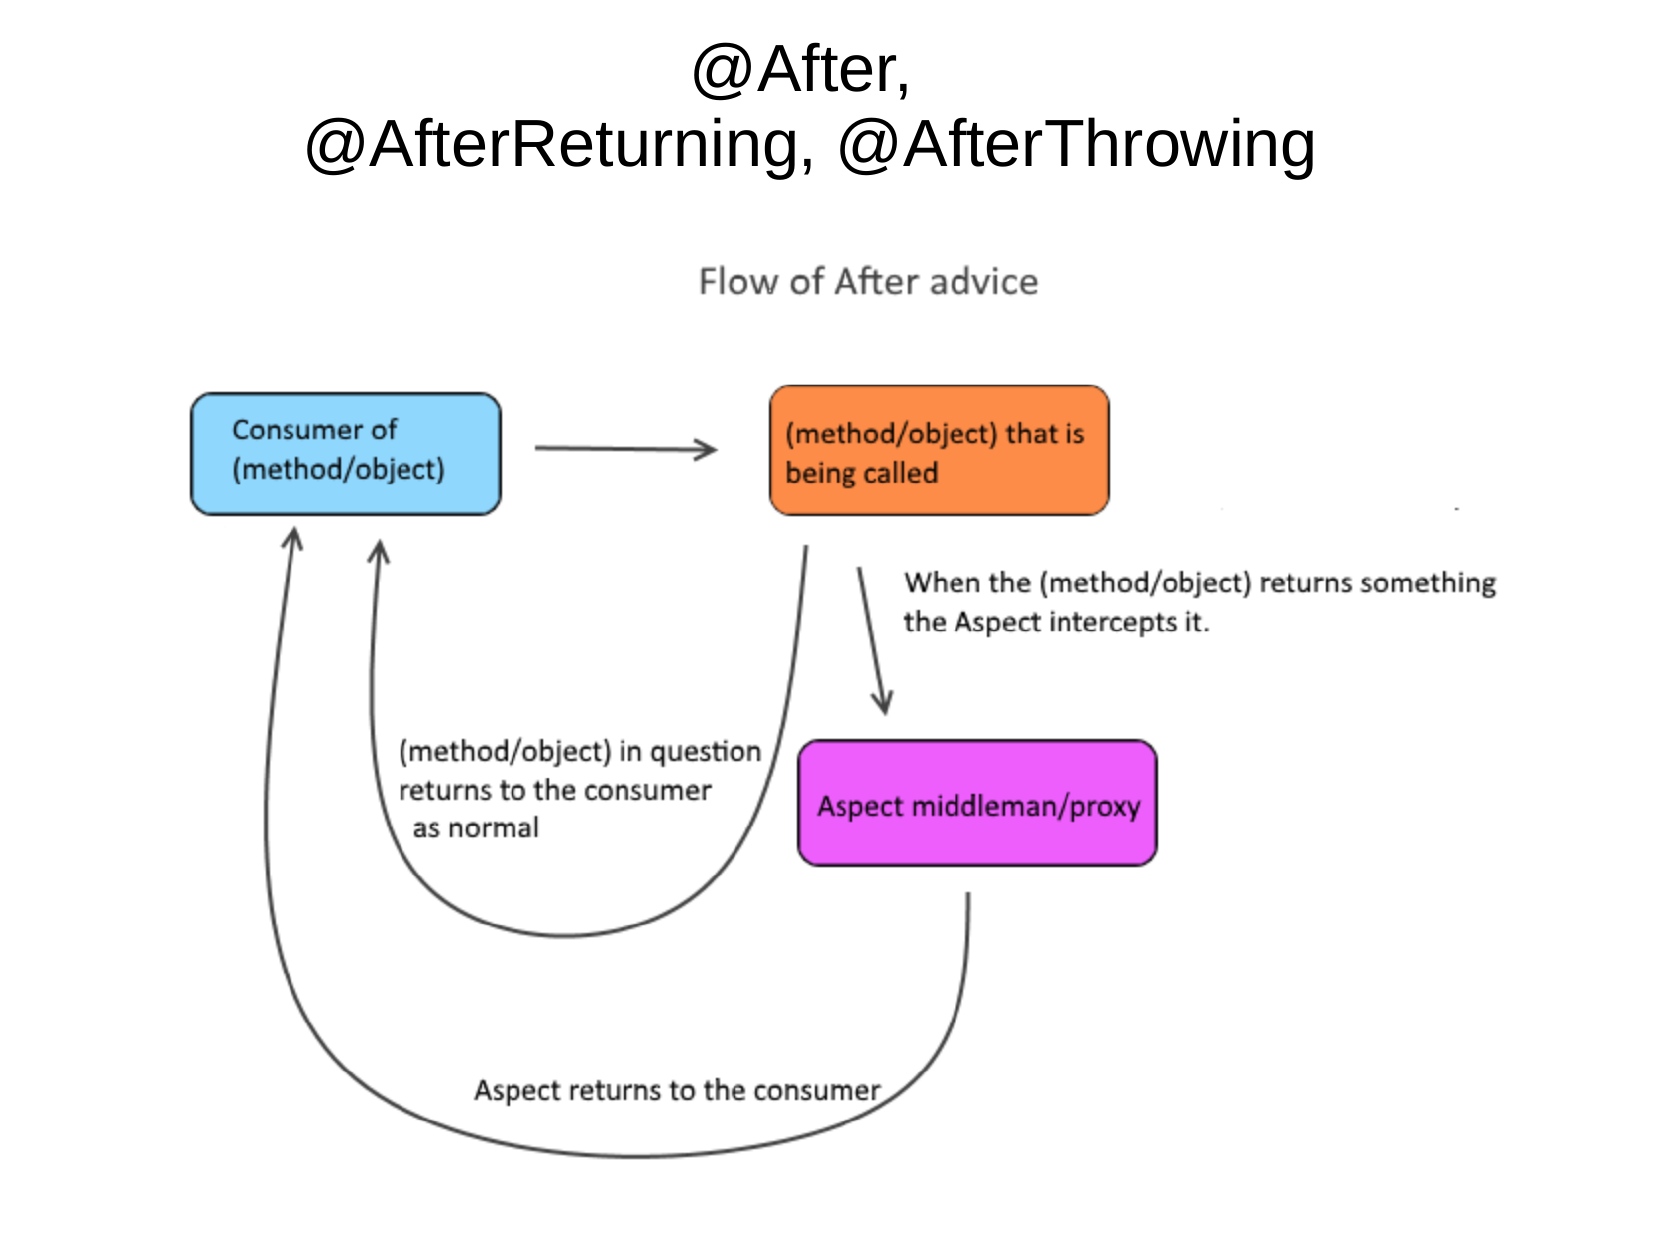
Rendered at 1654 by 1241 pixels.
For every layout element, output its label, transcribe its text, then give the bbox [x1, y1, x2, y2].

title @After, @AfterReturning, @AfterThrowing [15, 0, 1571, 216]
picture [180, 239, 1510, 1171]
